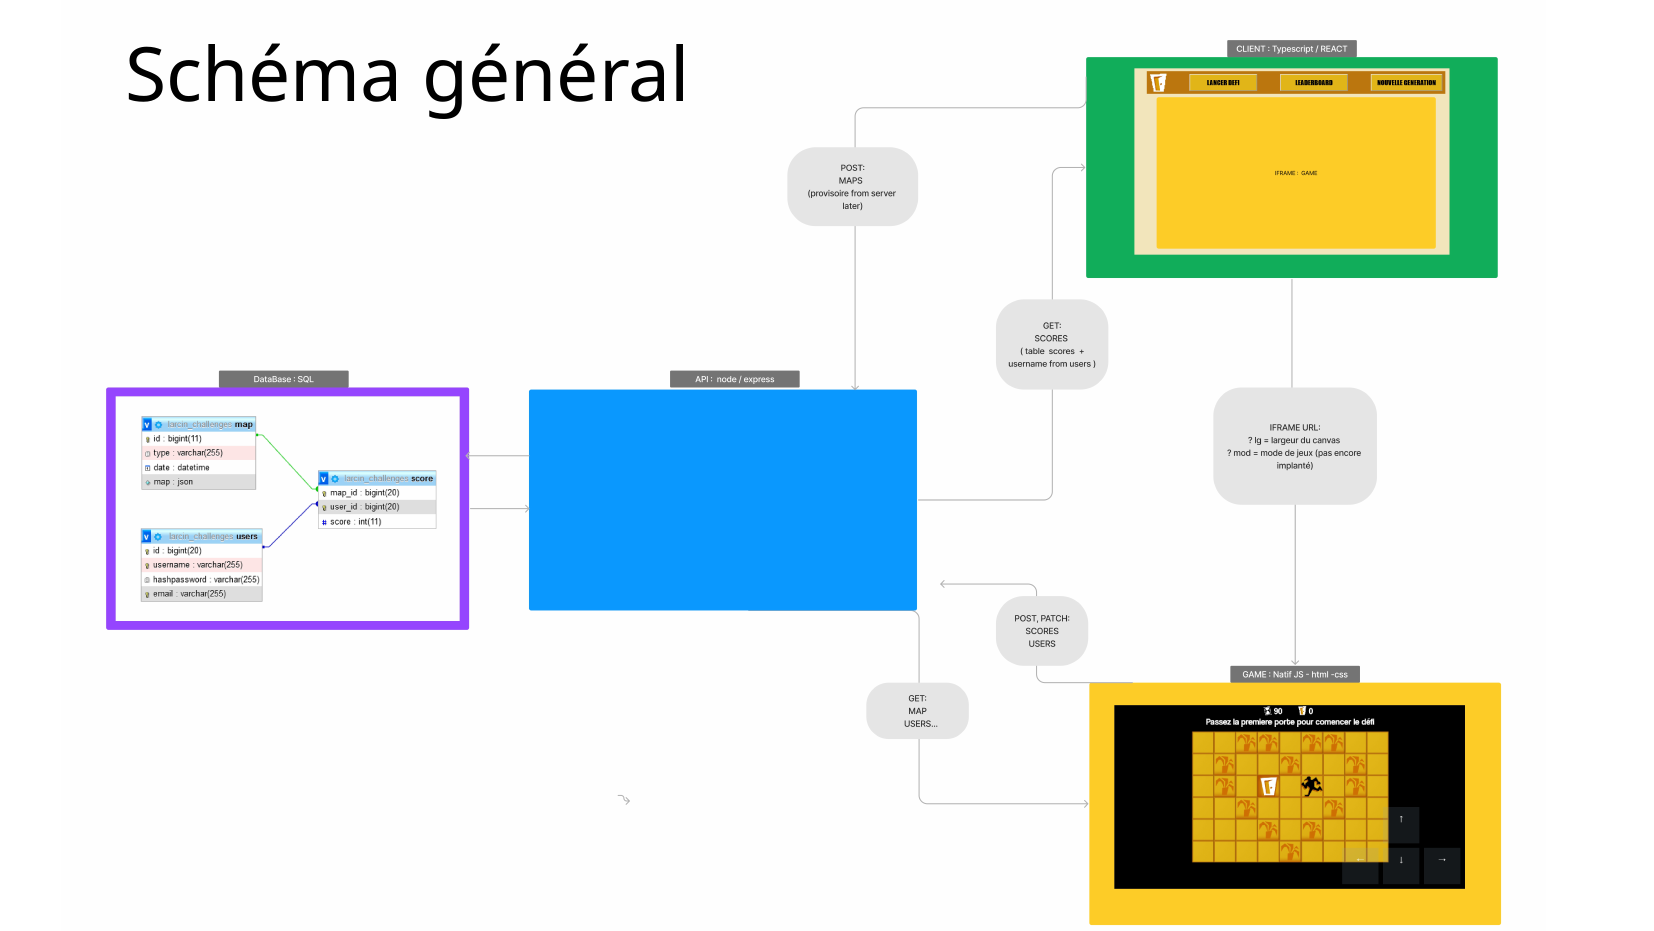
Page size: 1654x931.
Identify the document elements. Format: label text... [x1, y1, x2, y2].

title Schéma général [0, 0, 1152, 151]
picture [61, 0, 1546, 931]
